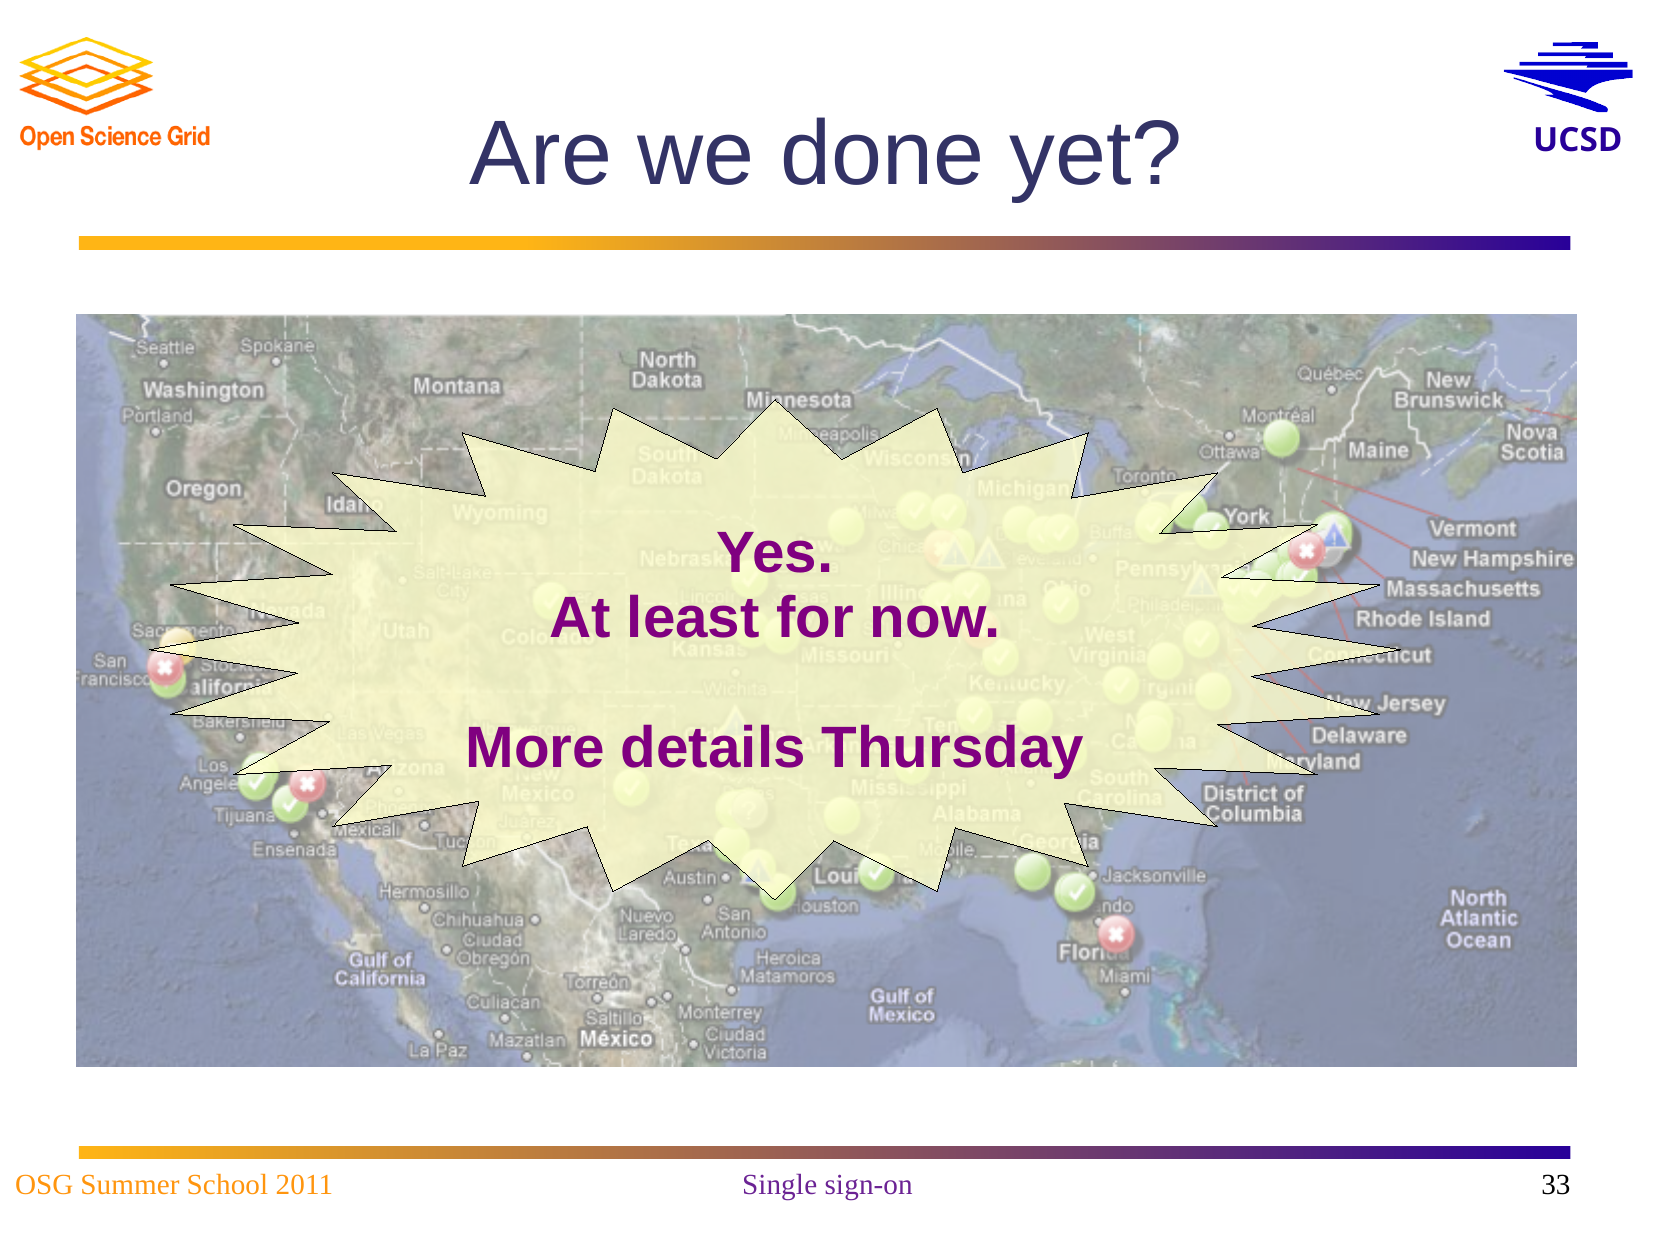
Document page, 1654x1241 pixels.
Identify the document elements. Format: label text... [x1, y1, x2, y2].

picture [1495, 42, 1637, 118]
text_box Yes. At least for now. More details Thursday [149, 399, 1401, 900]
picture [0, 14, 229, 167]
title Are we done yet? [82, 49, 1571, 257]
text_box [69, 307, 1593, 1085]
